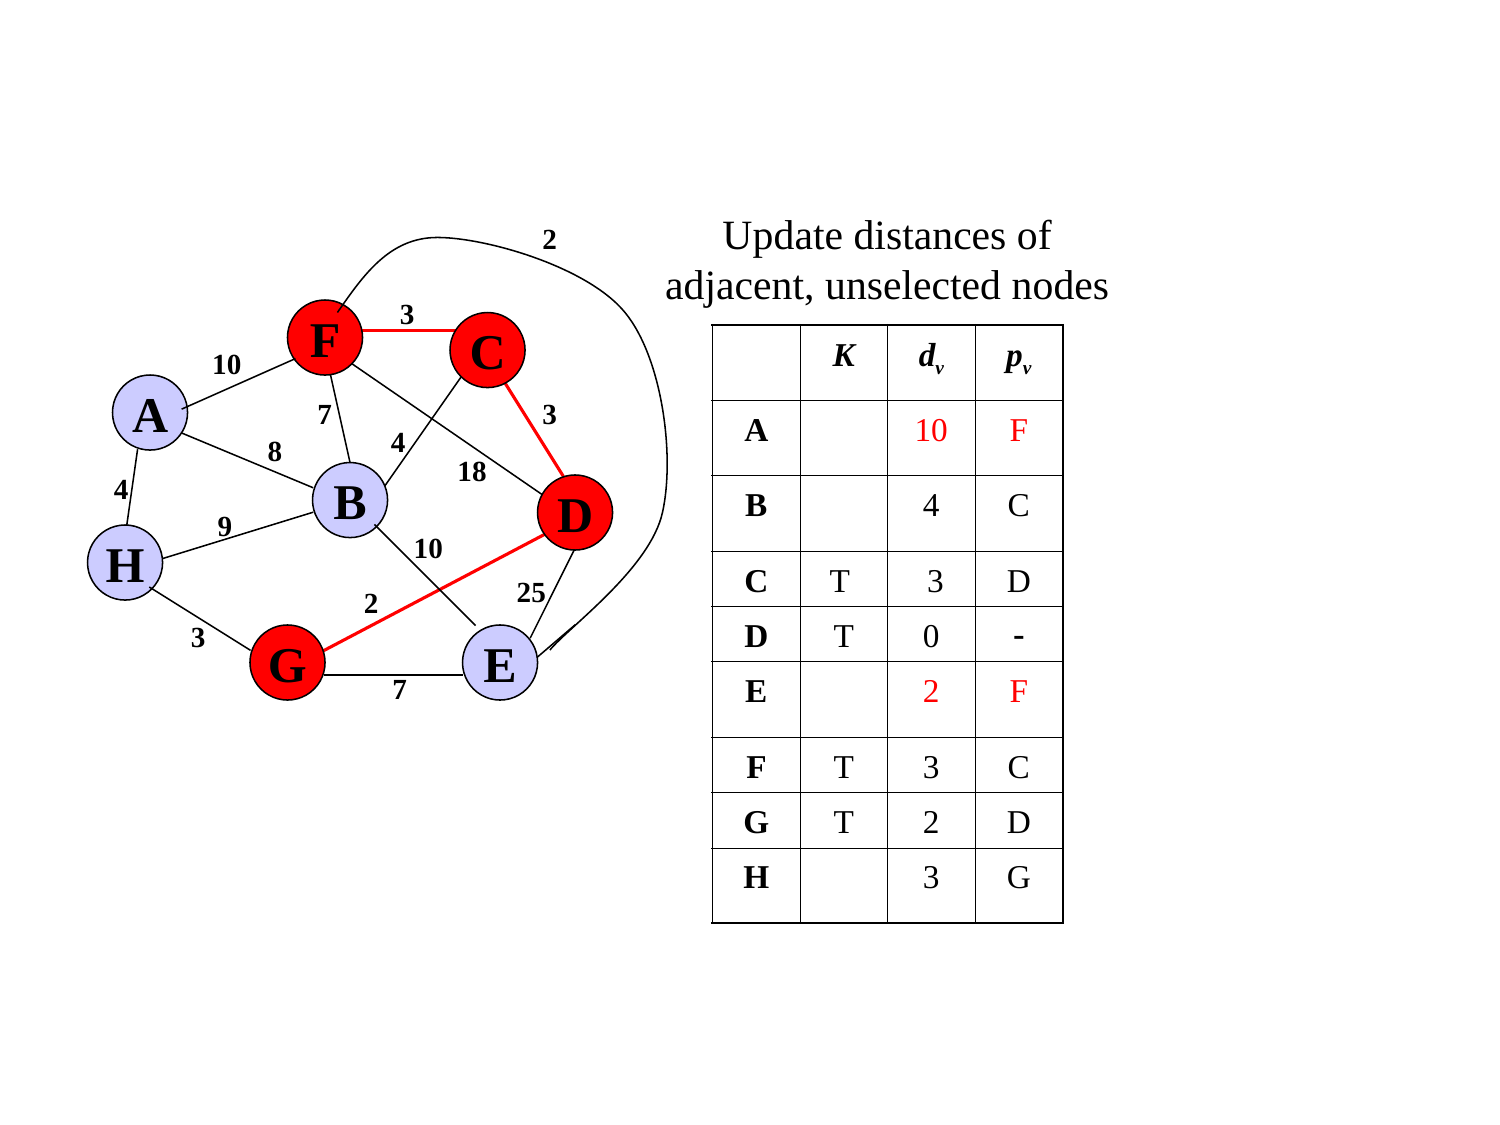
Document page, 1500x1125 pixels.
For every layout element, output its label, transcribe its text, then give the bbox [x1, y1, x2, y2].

text_box Update distances of adjacent, unselected nodes [649, 199, 1126, 316]
table_cell 2 [888, 662, 975, 737]
table_cell H [713, 849, 800, 922]
table_cell 3 [888, 552, 975, 606]
text_box 3 [173, 610, 224, 662]
text_box 3 [524, 387, 576, 438]
table_cell 2 [888, 793, 975, 848]
text_box 8 [249, 424, 301, 476]
table_cell C [976, 738, 1062, 792]
table_cell [801, 476, 887, 551]
table_cell [801, 662, 887, 737]
text_box 4 [130, 462, 147, 513]
table_cell [801, 401, 887, 475]
text_box F [287, 299, 363, 376]
table_cell 0 [888, 607, 975, 661]
table_cell D [976, 552, 1062, 606]
table_cell A [713, 401, 800, 475]
table_cell F [713, 738, 800, 792]
text_box D [537, 474, 613, 551]
text_box 3 [382, 287, 433, 338]
text_box 7 [374, 662, 426, 713]
table_cell 4 [888, 476, 975, 551]
table_cell 3 [888, 849, 975, 922]
table_header pv [976, 326, 1062, 400]
text_box G [249, 624, 326, 701]
table_cell T [801, 552, 887, 606]
text_box A [112, 375, 188, 451]
text_box E [462, 624, 538, 701]
text_box 10 [187, 337, 267, 388]
table_header [713, 326, 800, 400]
text_box 4 [96, 462, 134, 513]
table_cell T [801, 793, 887, 848]
text_box 7 [299, 387, 351, 438]
table_cell F [976, 662, 1062, 737]
text_box B [312, 462, 388, 538]
table_cell B [713, 476, 800, 551]
text_box 2 [346, 576, 397, 628]
text_box 2 [524, 212, 576, 263]
table_header dv [888, 326, 975, 400]
text_box 25 [492, 565, 571, 617]
table_cell [801, 849, 887, 922]
text_box 9 [200, 499, 251, 551]
text_box 10 [389, 521, 468, 572]
table_cell F [976, 401, 1062, 475]
table_cell  [976, 607, 1062, 661]
text_box 4 [373, 416, 424, 467]
table_cell T [801, 607, 887, 661]
table_cell G [976, 849, 1062, 922]
table_cell D [976, 793, 1062, 848]
table_cell E [713, 662, 800, 737]
table_cell 10 [888, 401, 975, 475]
table_cell T [801, 738, 887, 792]
table_cell C [976, 476, 1062, 551]
table_header K [801, 326, 887, 400]
text_box C [450, 312, 526, 388]
table_cell 3 [888, 738, 975, 792]
table_cell C [713, 552, 800, 606]
table_cell D [713, 607, 800, 661]
text_box H [87, 525, 163, 601]
text_box 18 [433, 444, 511, 495]
table_cell G [713, 793, 800, 848]
